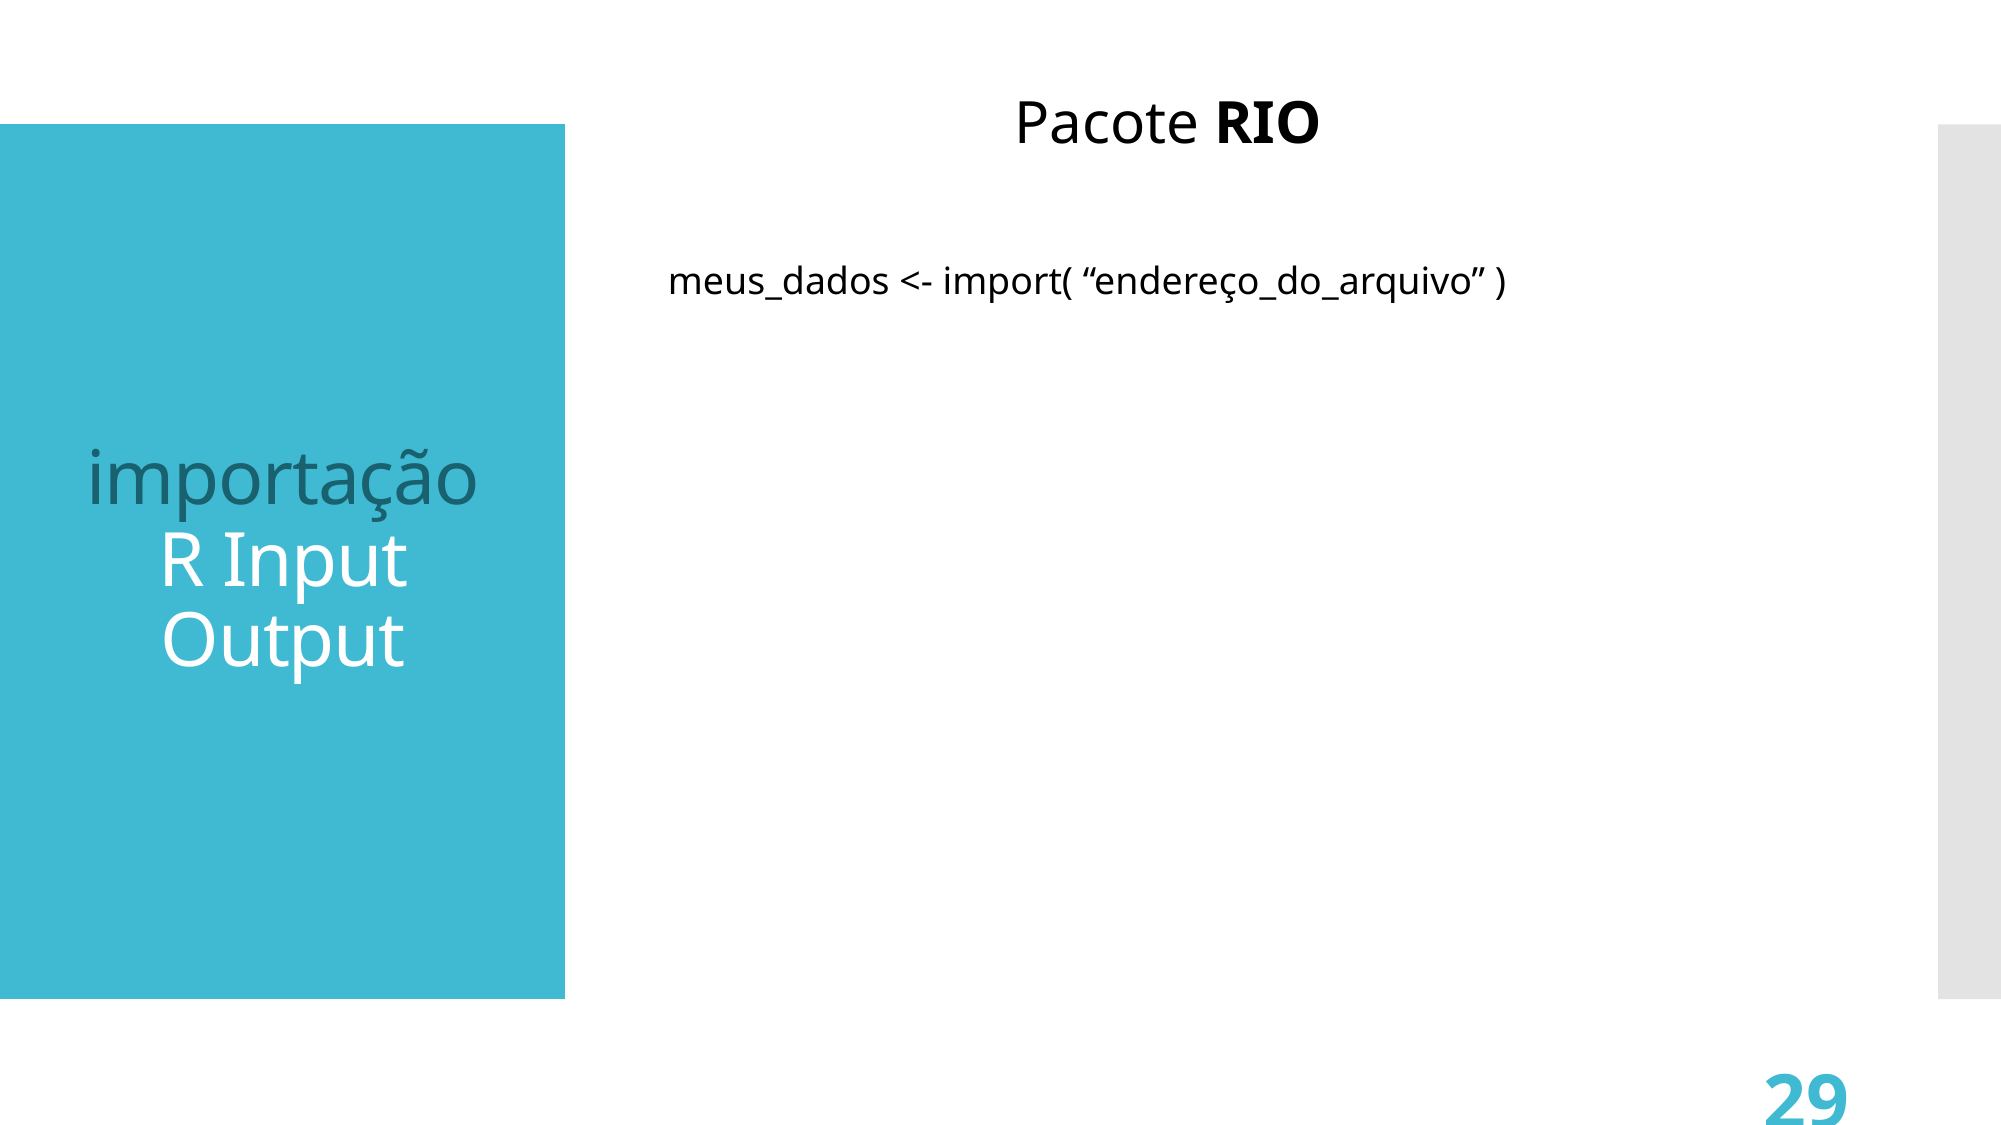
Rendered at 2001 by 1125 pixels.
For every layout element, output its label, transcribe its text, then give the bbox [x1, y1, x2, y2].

text_box [1748, 1045, 2000, 1106]
text_box Pacote RIO [999, 78, 1308, 164]
title importação R Input Output [41, 184, 526, 940]
text_box meus_dados <- import( “endereço_do_arquivo” ) [652, 249, 1444, 311]
